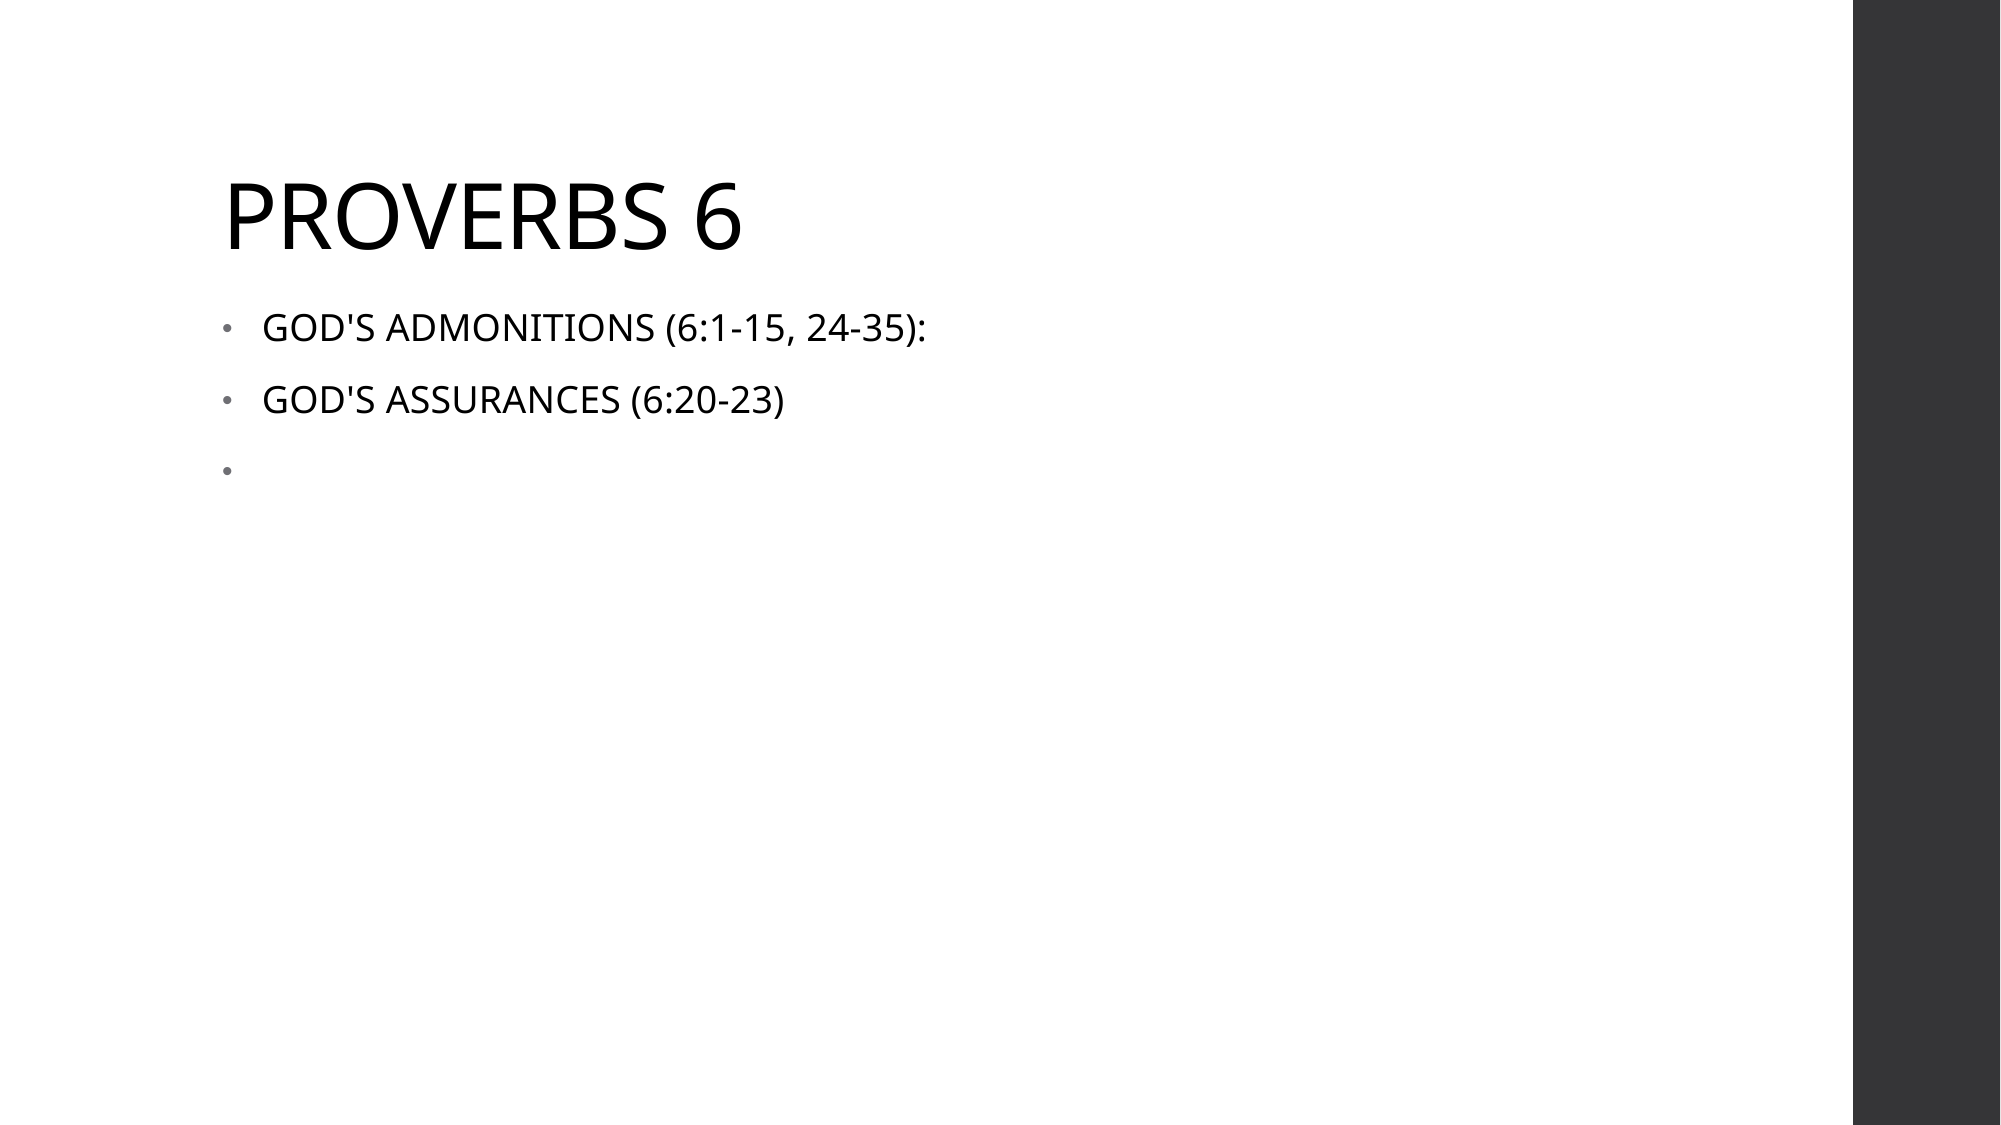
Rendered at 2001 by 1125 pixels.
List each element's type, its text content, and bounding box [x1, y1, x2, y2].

list GOD'S ADMONITIONS (6:1-15, 24-35): GOD'S ASSURANCES (6:20-23) [206, 299, 1617, 1014]
title PROVERBS 6 [206, 60, 1797, 278]
